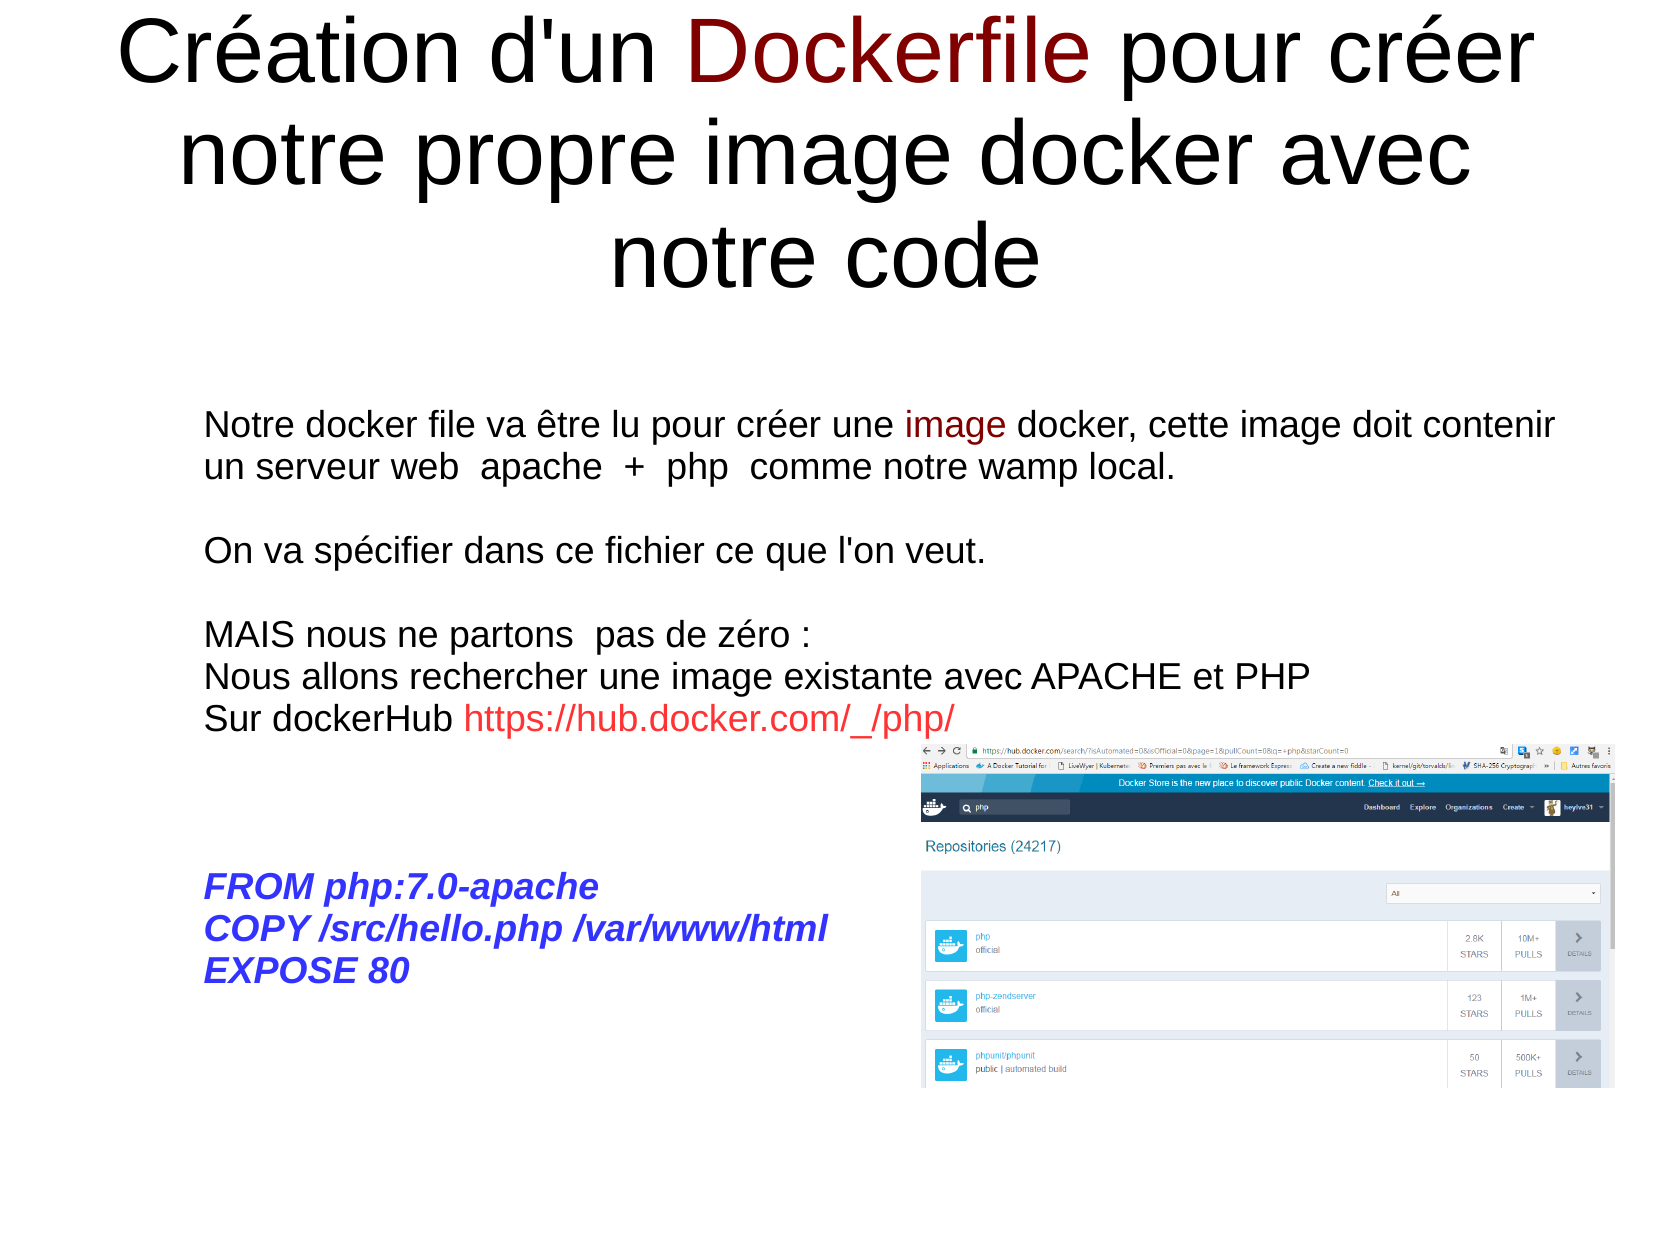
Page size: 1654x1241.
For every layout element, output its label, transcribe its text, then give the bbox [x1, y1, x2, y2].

picture [921, 744, 1615, 1088]
text_box Notre docker file va être lu pour créer une image docker, cette image doit contenir un serveur web apache + php comme notre wamp local. On va spécifier dans ce fichier ce que l'on veut. MAIS nous ne partons pas de zéro : Nous allons rechercher une image existante avec APACHE et PHP Sur dockerHub https://hub.docker.com/_/php/ FROM php:7.0-apache COPY /src/hello.php /var/www/html EXPOSE 80 [188, 354, 1571, 1041]
title Création d'un Dockerfile pour créer notre propre image docker avec notre code [82, 0, 1571, 307]
